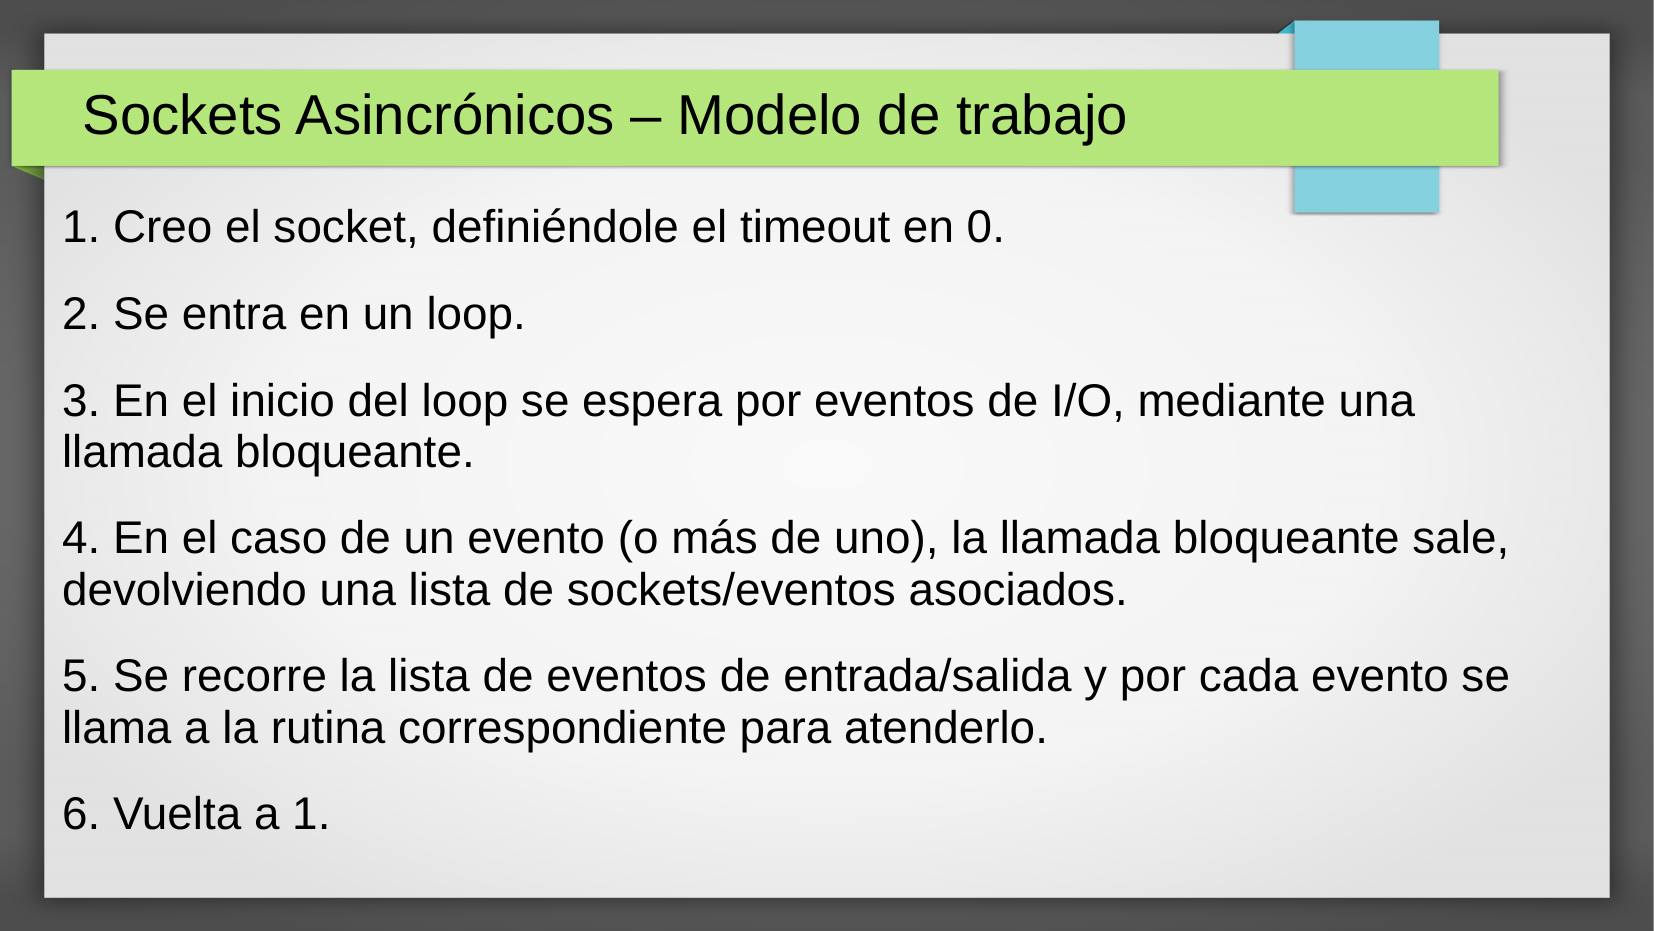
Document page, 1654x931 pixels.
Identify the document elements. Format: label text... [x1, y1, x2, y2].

subtitle Creo el socket, definiéndole el timeout en 0. Se entra en un loop. En el inicio del loop se espera por eventos de I/O, mediante una llamada bloqueante. En el caso de un evento (o más de uno), la llamada bloqueante sale, devolviendo una lista de sockets/eventos asociados. Se recorre la lista de eventos de entrada/salida y por cada evento se llama a la rutina correspondiente para atenderlo. Vuelta a 1. [62, 201, 1583, 877]
title Sockets Asincrónicos – Modelo de trabajo [82, 52, 1323, 179]
picture [0, 0, 1654, 931]
